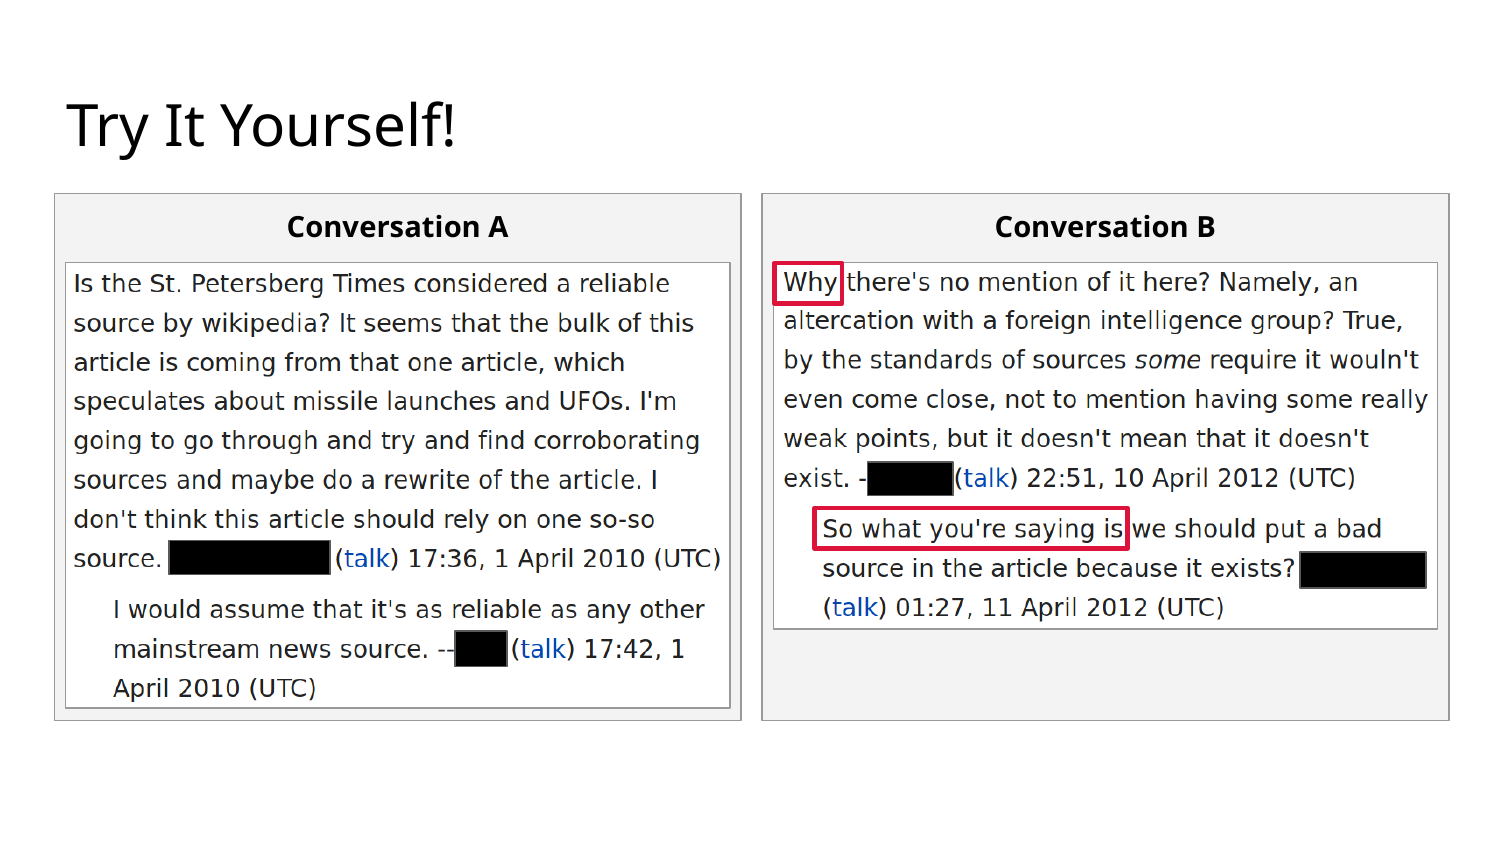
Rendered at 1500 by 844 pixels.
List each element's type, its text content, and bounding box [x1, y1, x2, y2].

text_box Conversation A [54, 193, 742, 721]
title Try It Yourself! [51, 72, 1449, 167]
picture [777, 265, 840, 301]
text_box [867, 461, 953, 496]
text_box [455, 630, 507, 667]
text_box [168, 540, 330, 575]
text_box Conversation B [762, 193, 1449, 721]
text_box [1299, 551, 1427, 588]
picture [66, 263, 730, 708]
picture [774, 263, 1437, 629]
